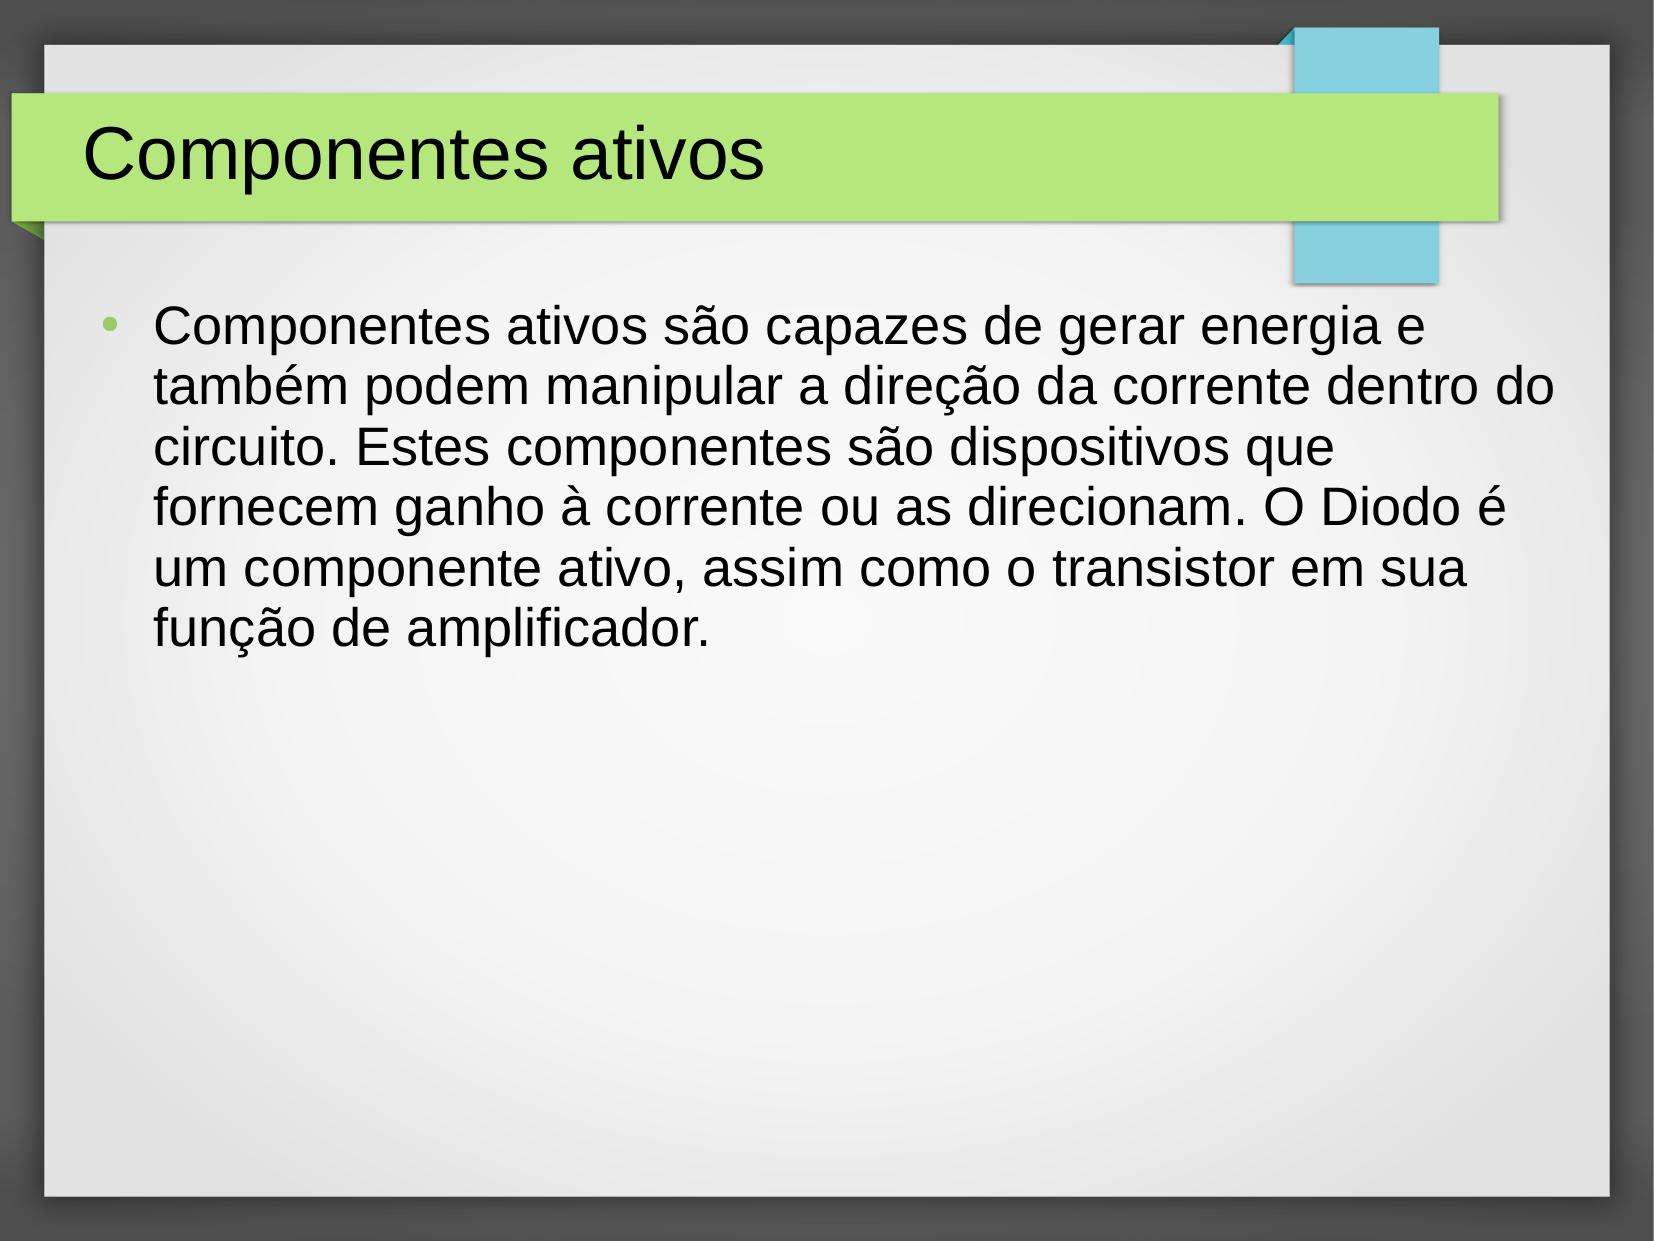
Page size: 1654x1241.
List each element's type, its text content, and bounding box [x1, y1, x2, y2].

title Componentes ativos [82, 94, 1264, 213]
list Componentes ativos são capazes de gerar energia e também podem manipular a direção da corrente dentro do circuito. Estes componentes são dispositivos que fornecem ganho à corrente ou as direcionam. O Diodo é um componente ativo, assim como o transistor em sua função de amplificador. [82, 295, 1571, 1015]
picture [0, 0, 1654, 1241]
